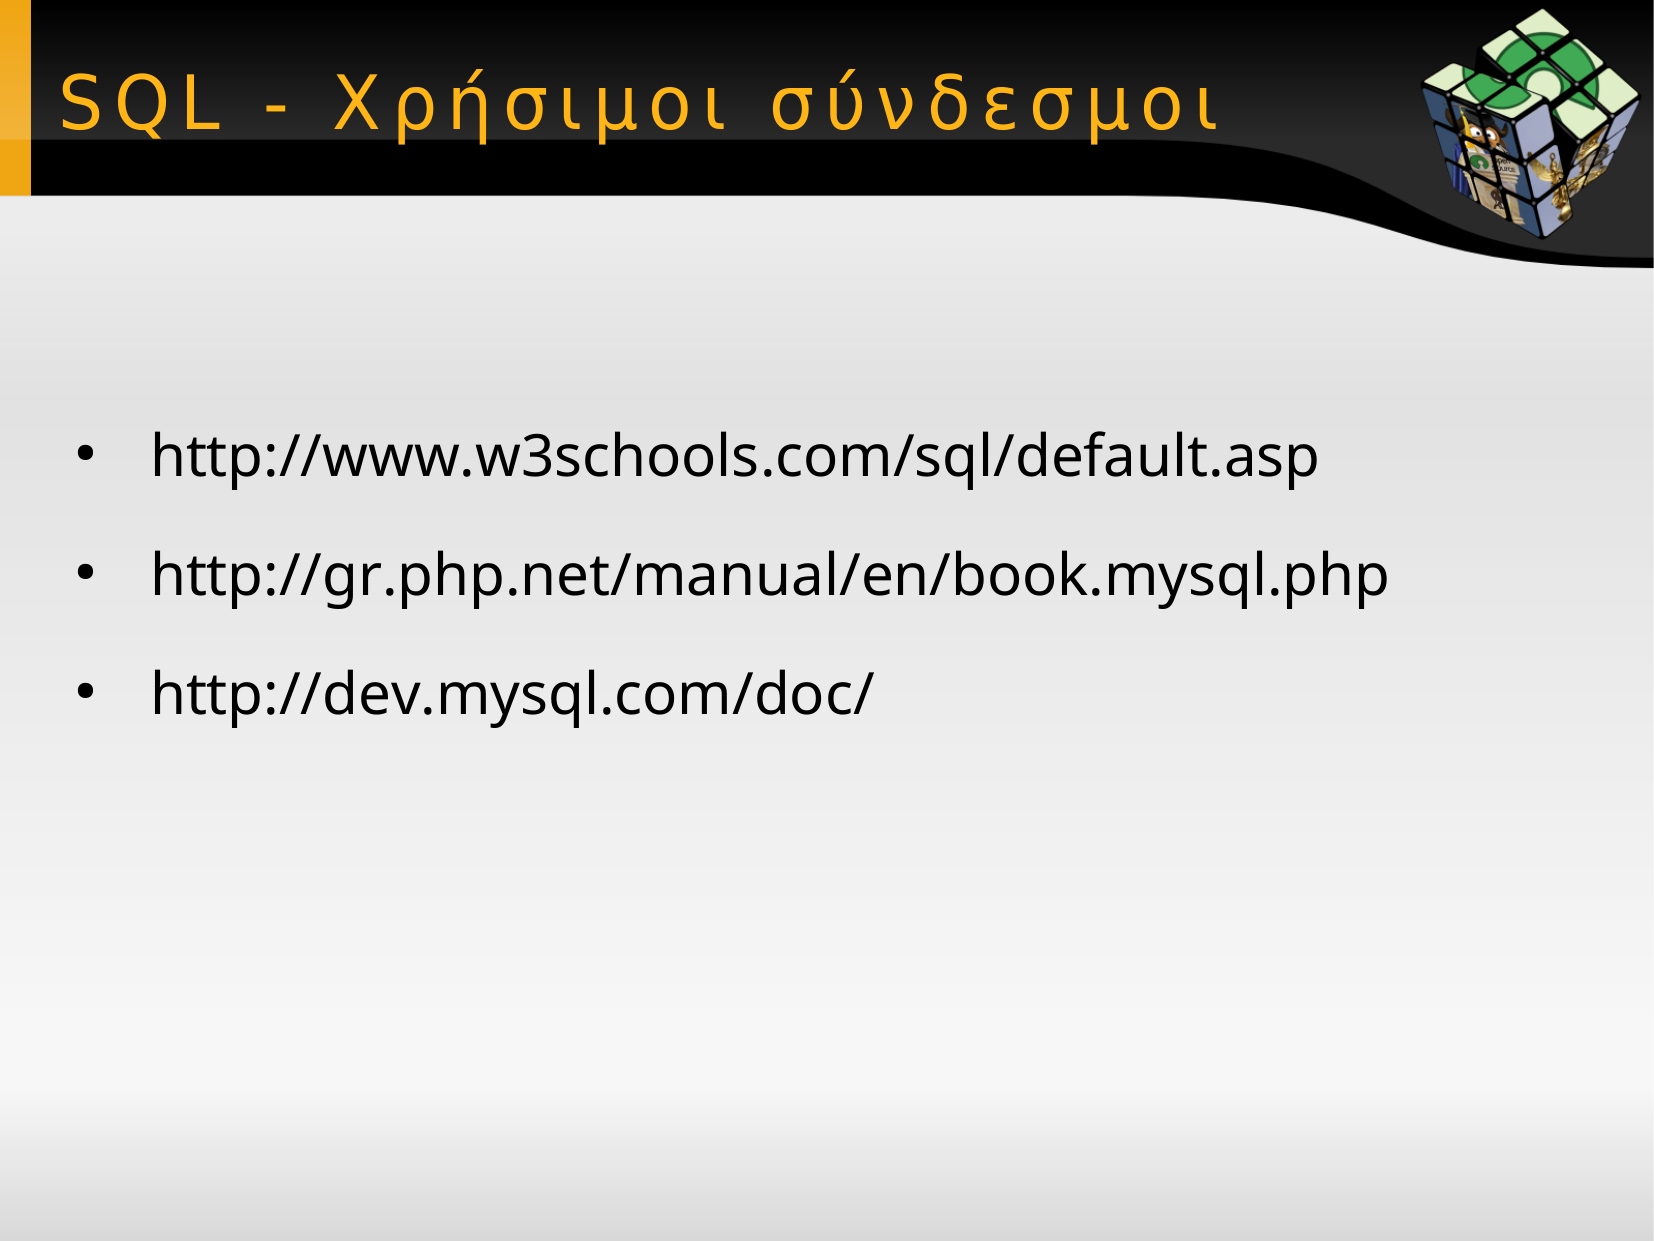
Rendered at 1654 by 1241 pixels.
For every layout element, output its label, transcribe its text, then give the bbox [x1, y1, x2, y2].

title SQL - Χρήσιμοι σύνδεσμοι [59, 29, 1501, 178]
picture [0, 0, 1654, 1241]
text_box http://www.w3schools.com/sql/default.asp http://gr.php.net/manual/en/book.mysql.php http://dev.mysql.com/doc/ [75, 375, 1576, 1201]
